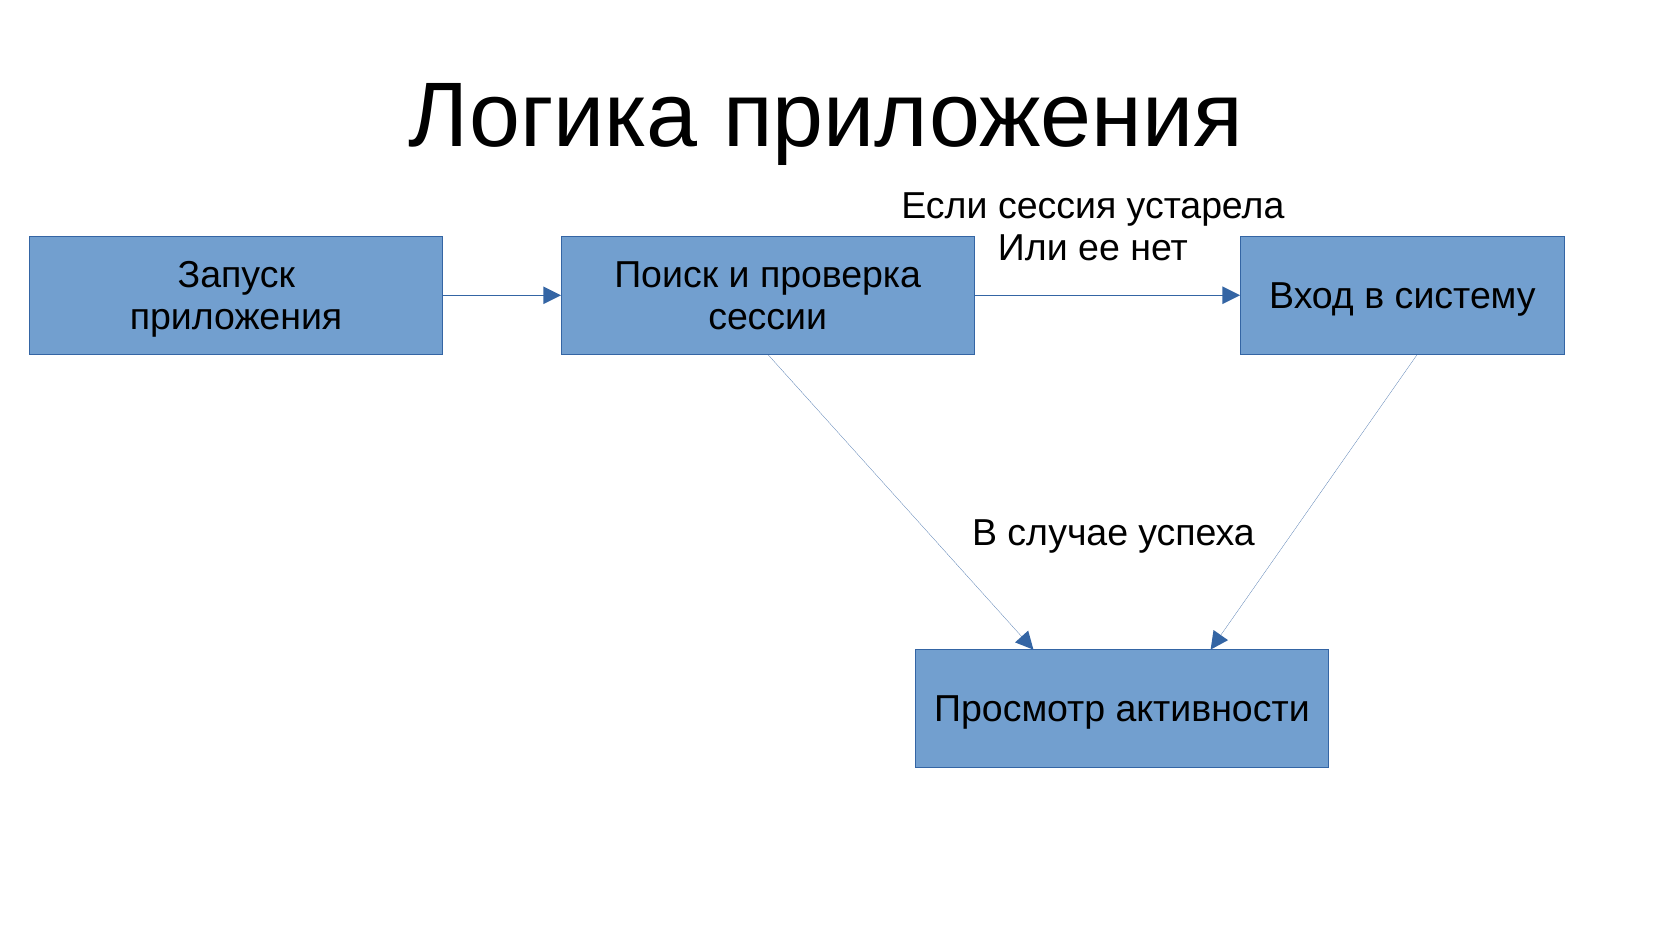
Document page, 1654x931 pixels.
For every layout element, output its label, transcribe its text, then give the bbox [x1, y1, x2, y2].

text_box Просмотр активности [915, 649, 1329, 768]
text_box Вход в систему [1240, 236, 1565, 355]
text_box Если сессия устарела Или ее нет [886, 177, 1300, 276]
title Логика приложения [82, 37, 1571, 193]
text_box В случае успеха [957, 504, 1270, 562]
text_box Поиск и проверка сессии [561, 236, 975, 355]
text_box Запуск приложения [29, 236, 443, 355]
